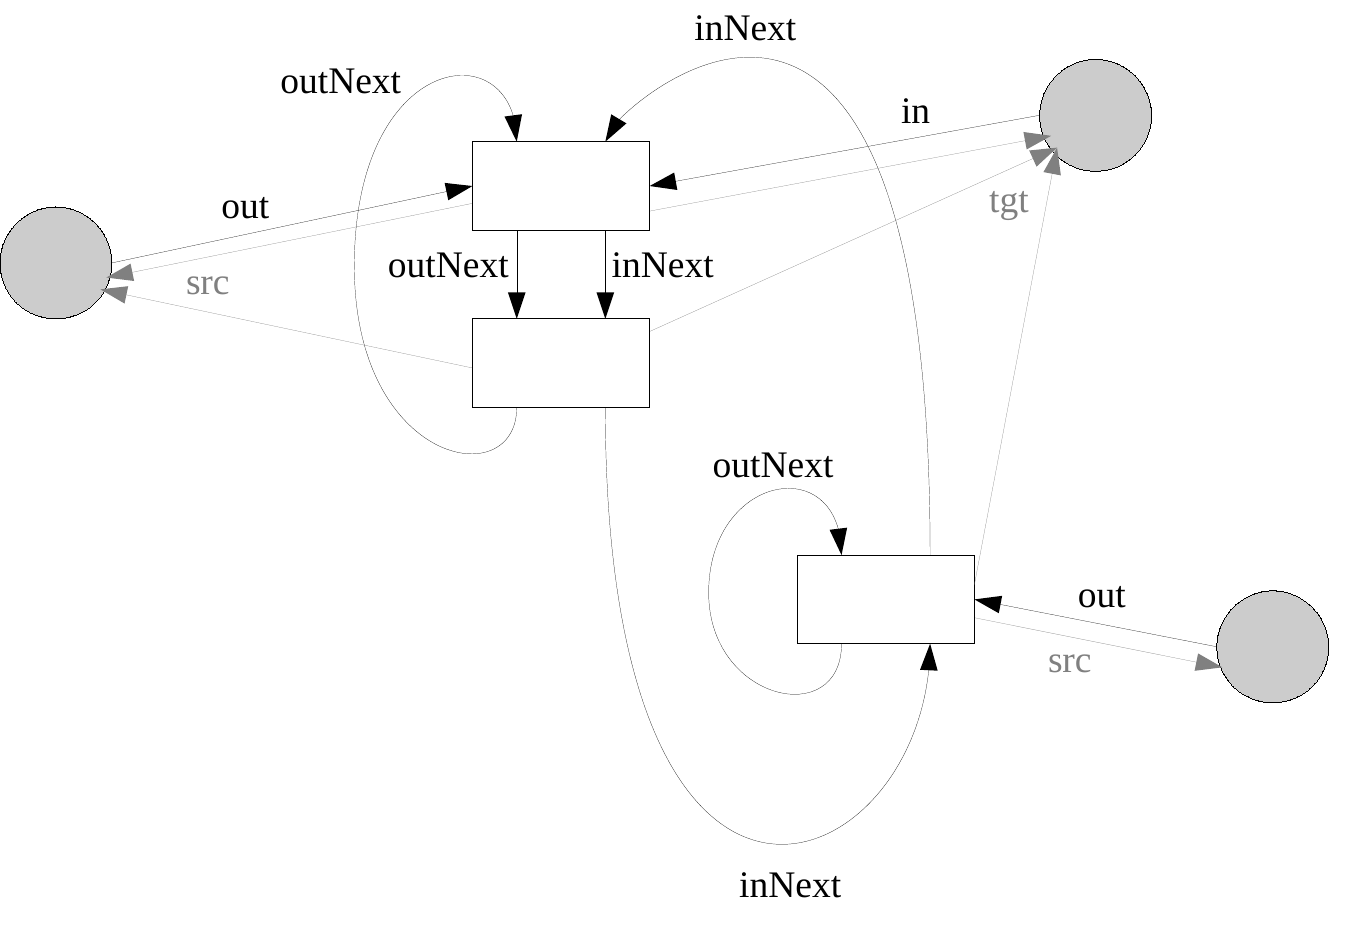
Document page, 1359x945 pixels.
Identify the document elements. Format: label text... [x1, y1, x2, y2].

text_box src [171, 253, 290, 313]
text_box out [206, 177, 325, 237]
text_box [1039, 59, 1152, 172]
text_box inNext [679, 0, 812, 60]
text_box [0, 206, 112, 319]
text_box tgt [974, 171, 1093, 231]
text_box src [1033, 631, 1152, 691]
text_box in [886, 82, 946, 141]
text_box out [1063, 566, 1152, 625]
text_box [1216, 590, 1329, 703]
text_box inNext [596, 236, 729, 296]
text_box [472, 141, 650, 231]
text_box outNext [697, 437, 849, 497]
text_box outNext [373, 236, 524, 325]
text_box inNext [724, 856, 857, 916]
text_box outNext [265, 53, 417, 113]
text_box [472, 318, 650, 408]
text_box [797, 555, 975, 644]
